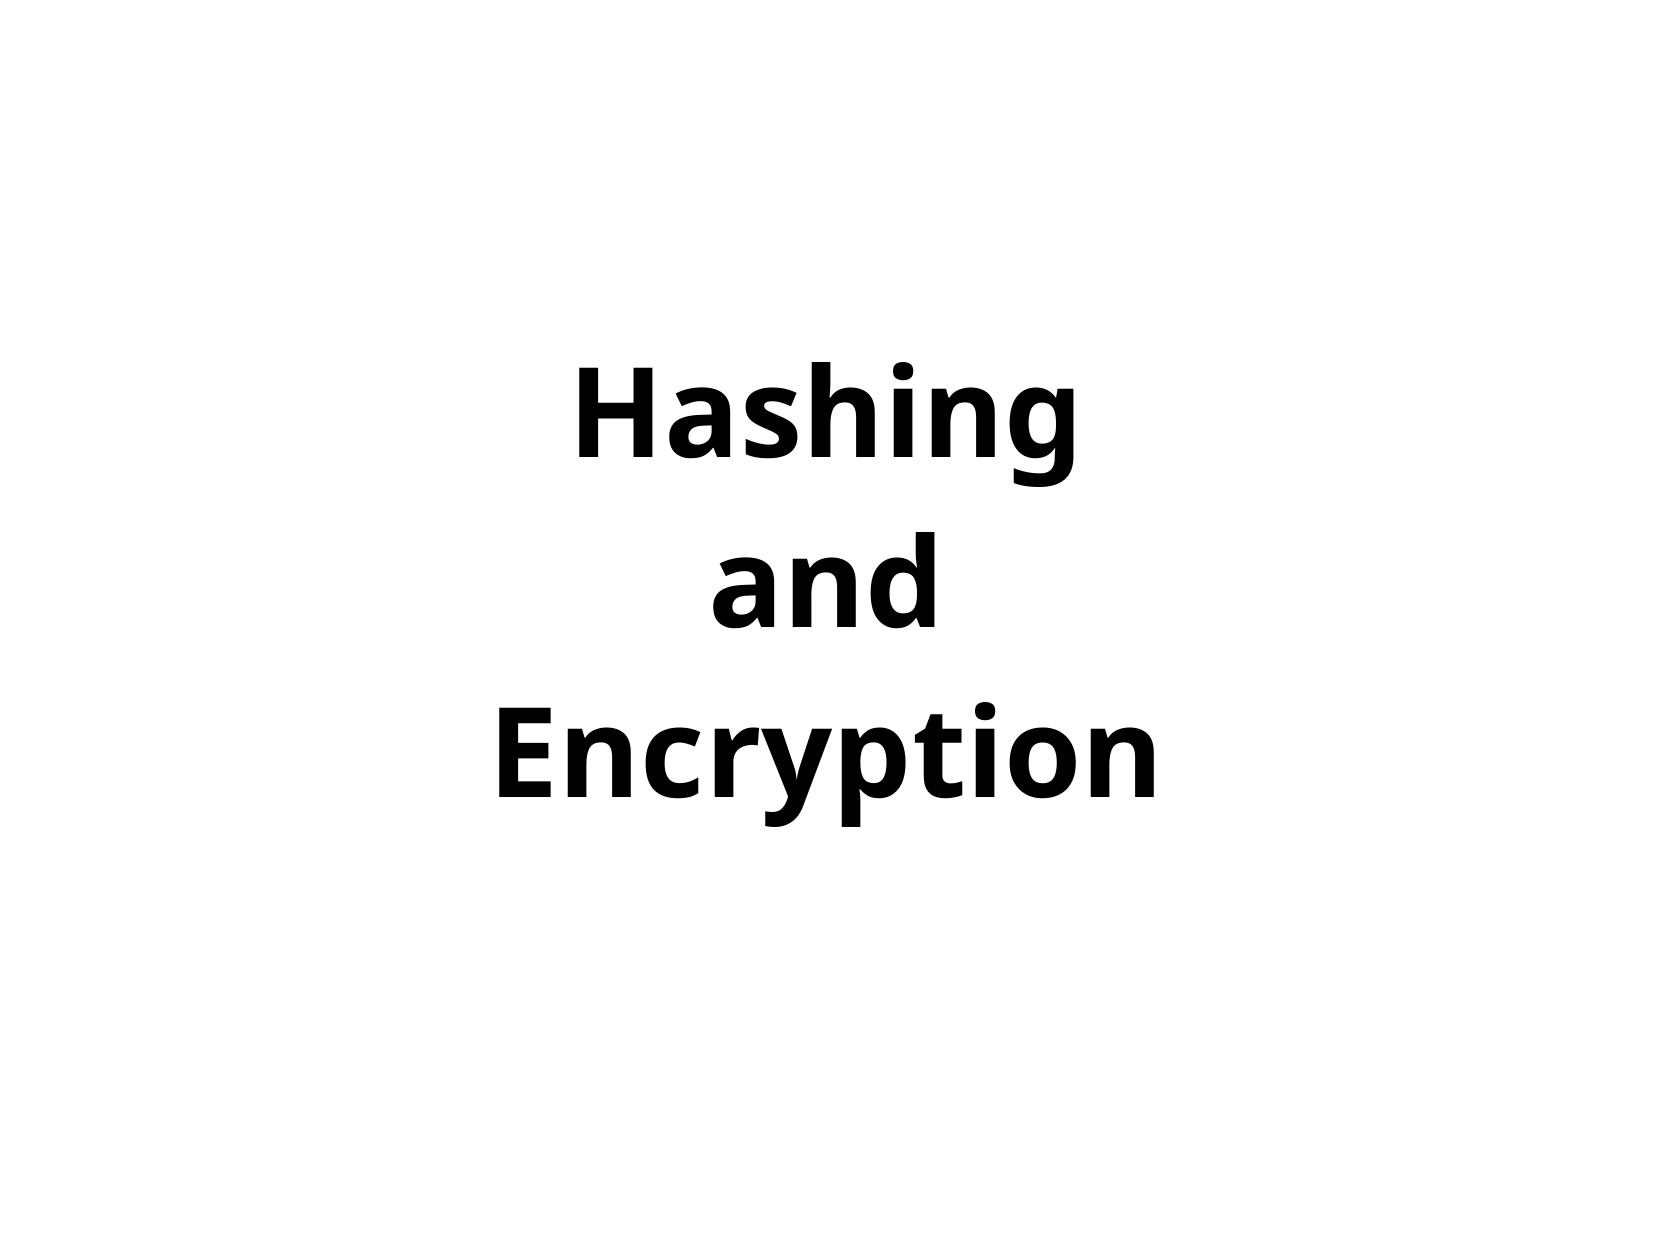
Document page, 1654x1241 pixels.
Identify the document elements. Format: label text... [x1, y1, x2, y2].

subtitle Hashing and Encryption [82, 49, 1571, 1109]
